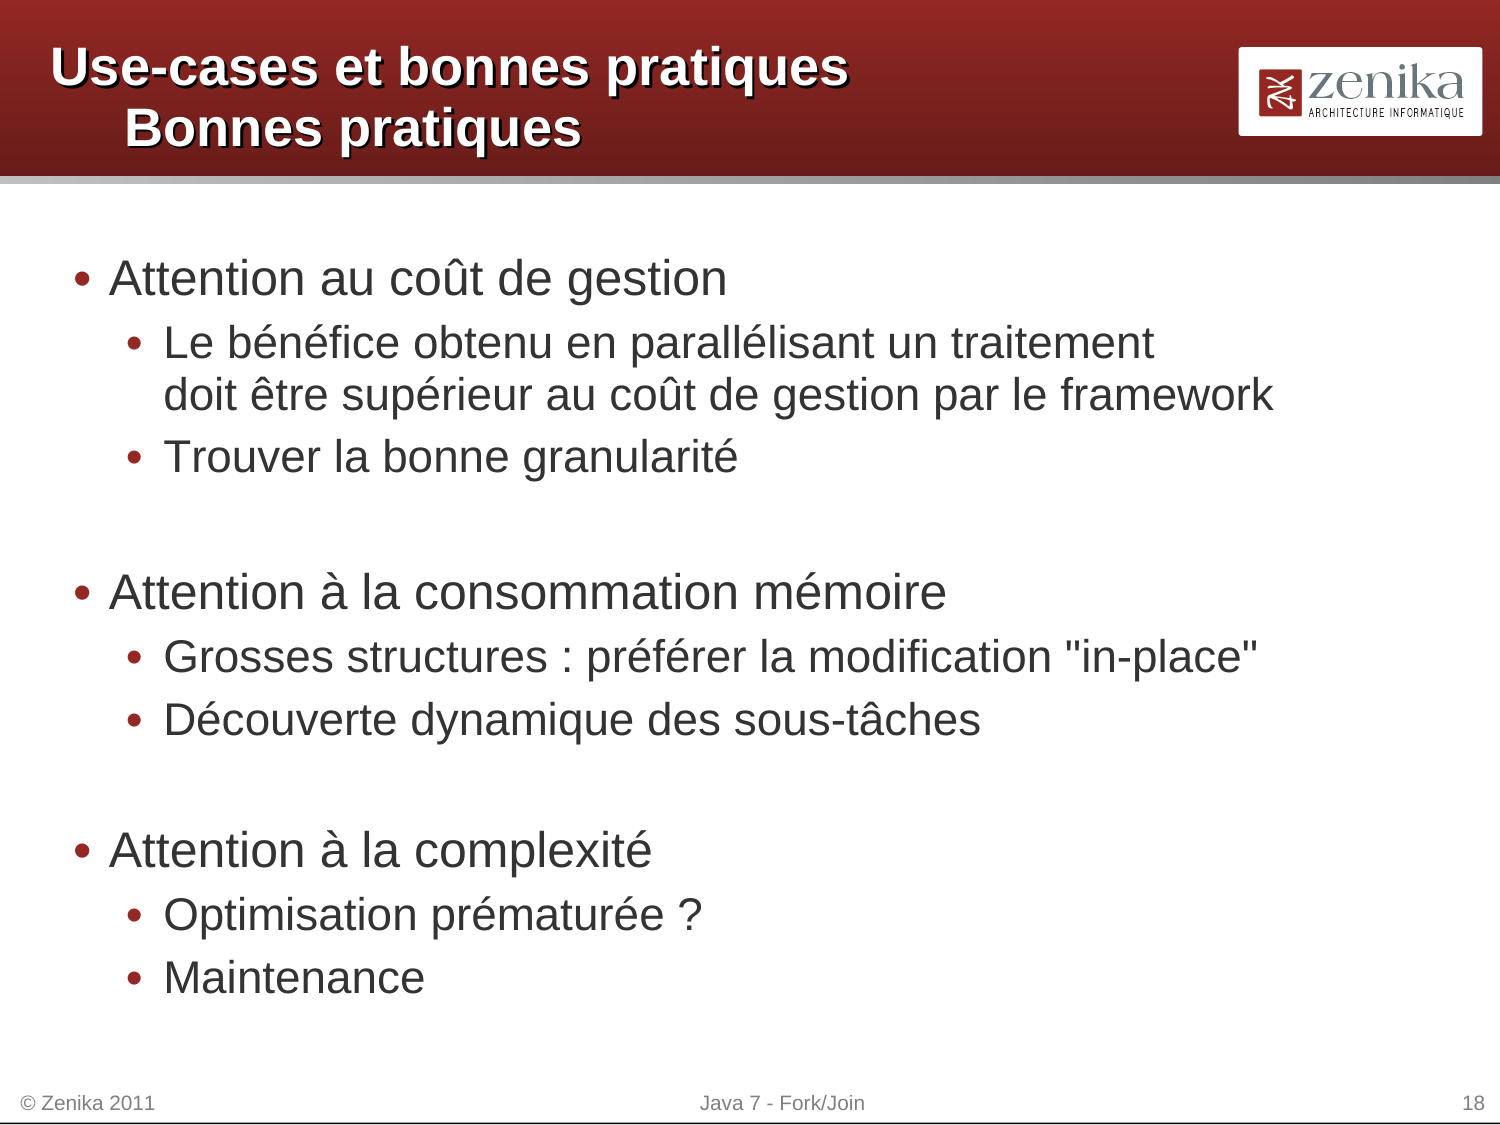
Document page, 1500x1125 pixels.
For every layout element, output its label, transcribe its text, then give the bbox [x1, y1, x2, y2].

list Attention au coût de gestion Le bénéfice obtenu en parallélisant un traitement doit être supérieur au coût de gestion par le framework Trouver la bonne granularité Attention à la consommation mémoire Grosses structures : préférer la modification "in-place" Découverte dynamique des sous-tâches Attention à la complexité Optimisation prématurée ? Maintenance [50, 249, 1435, 1079]
picture [1257, 58, 1464, 125]
title Use-cases et bonnes pratiques Bonnes pratiques [50, 15, 1206, 180]
